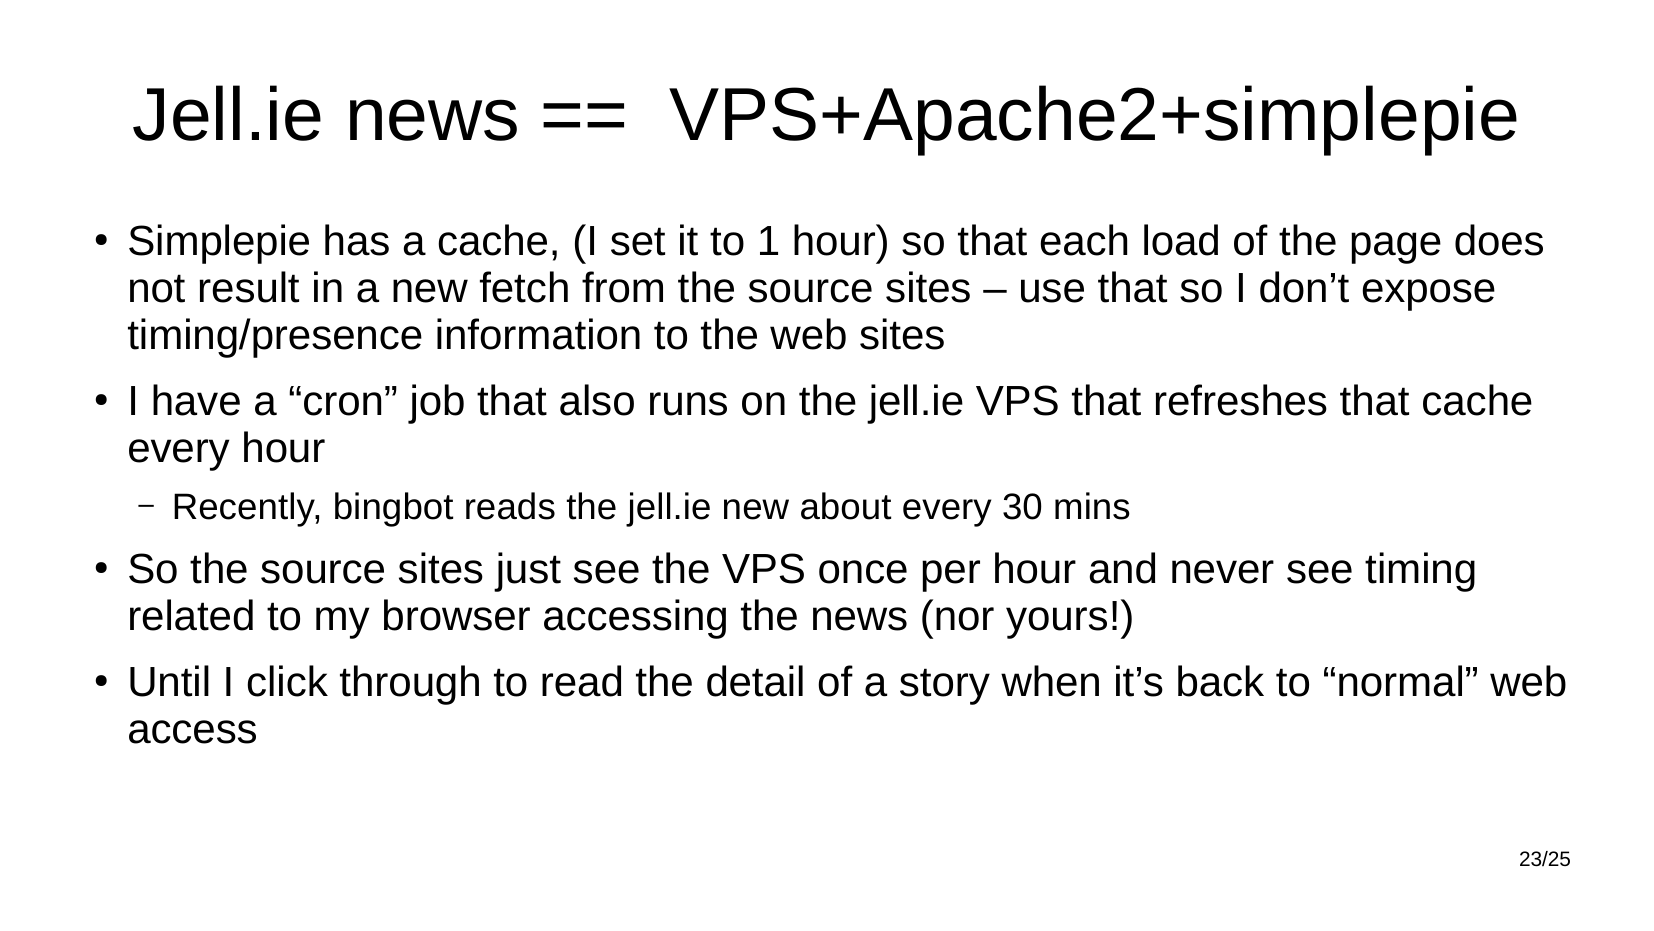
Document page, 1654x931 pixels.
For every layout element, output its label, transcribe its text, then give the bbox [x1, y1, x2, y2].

title Jell.ie news == VPS+Apache2+simplepie [82, 37, 1571, 193]
list Simplepie has a cache, (I set it to 1 hour) so that each load of the page does not result in a new fetch from the source sites – use that so I don’t expose timing/presence information to the web sites I have a “cron” job that also runs on the jell.ie VPS that refreshes that cache every hour Recently, bingbot reads the jell.ie new about every 30 mins So the source sites just see the VPS once per hour and never see timing related to my browser accessing the news (nor yours!) Until I click through to read the detail of a story when it’s back to “normal” web access [82, 217, 1571, 758]
